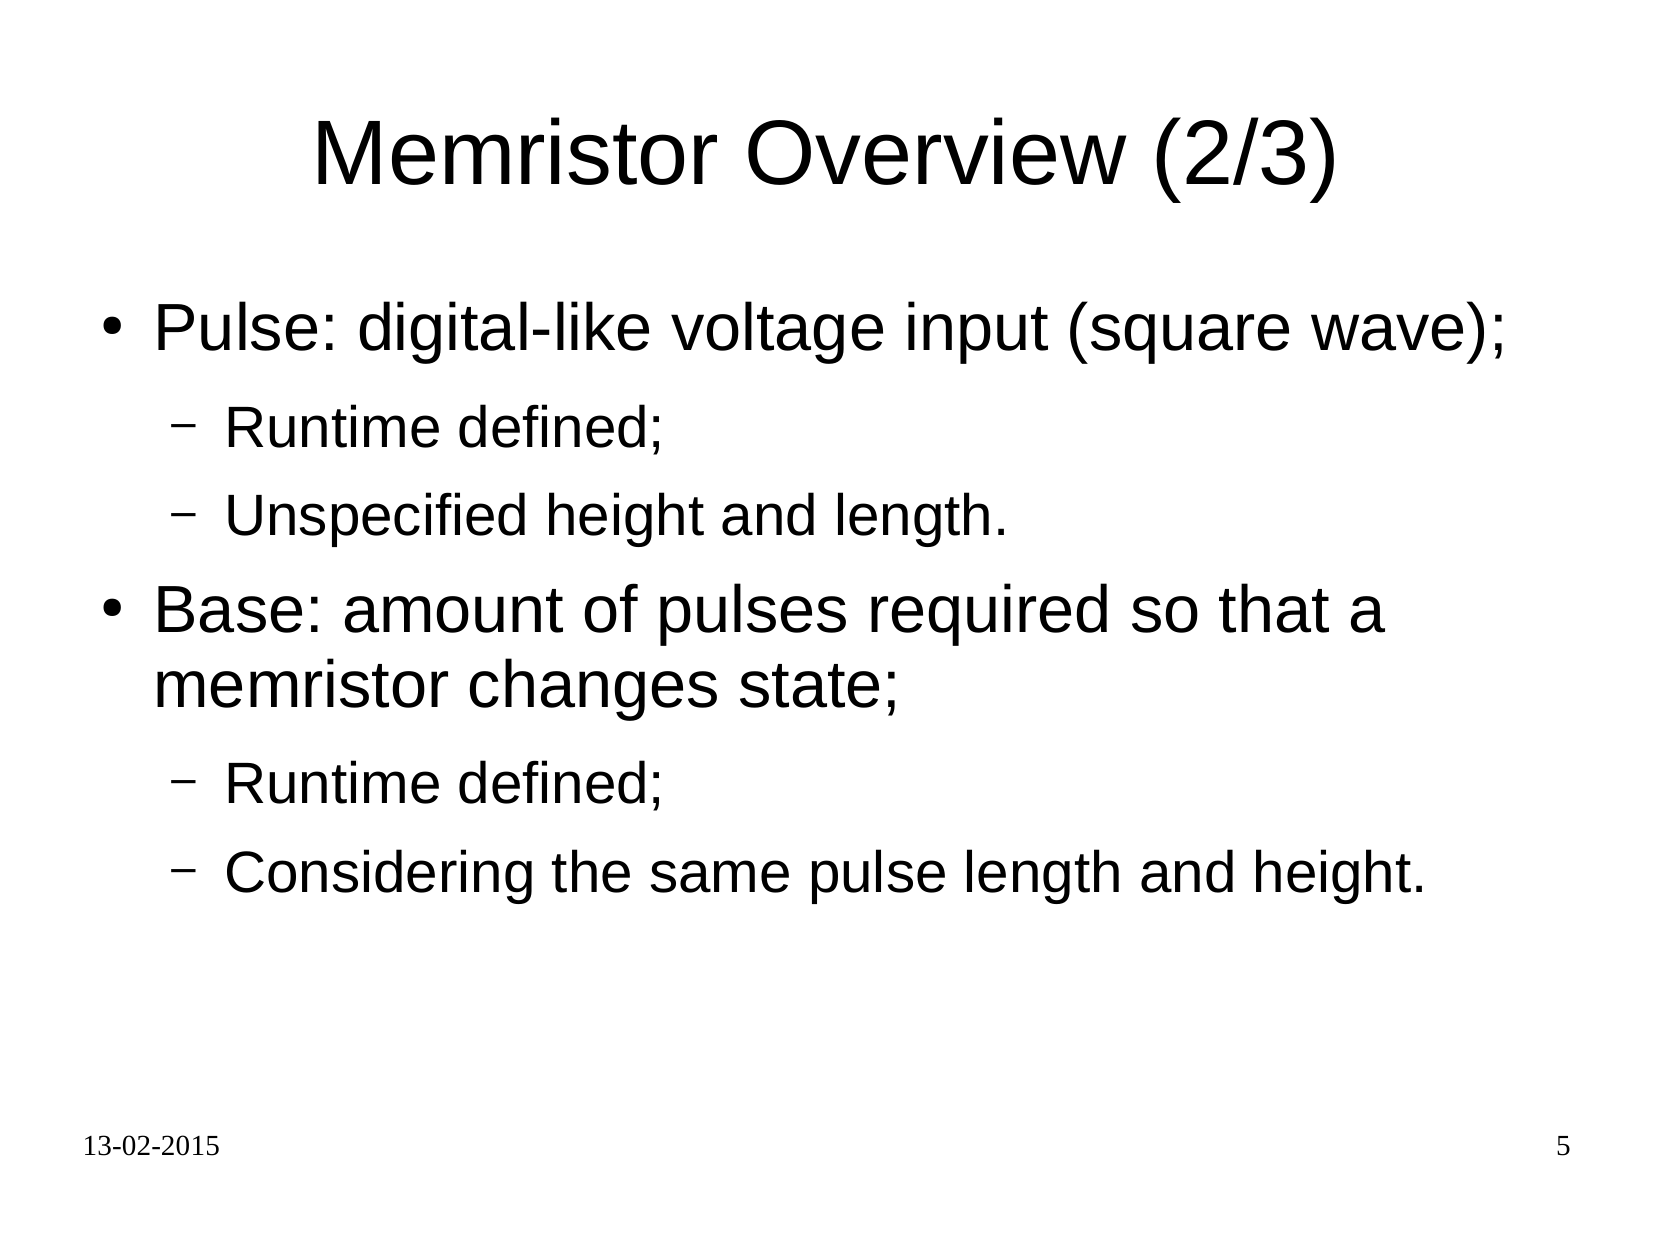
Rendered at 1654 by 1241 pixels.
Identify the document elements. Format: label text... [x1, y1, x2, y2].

title Memristor Overview (2/3) [82, 49, 1571, 257]
list Pulse: digital-like voltage input (square wave); Runtime defined; Unspecified height and length. Base: amount of pulses required so that a memristor changes state; Runtime defined; Considering the same pulse length and height. [82, 290, 1571, 1081]
